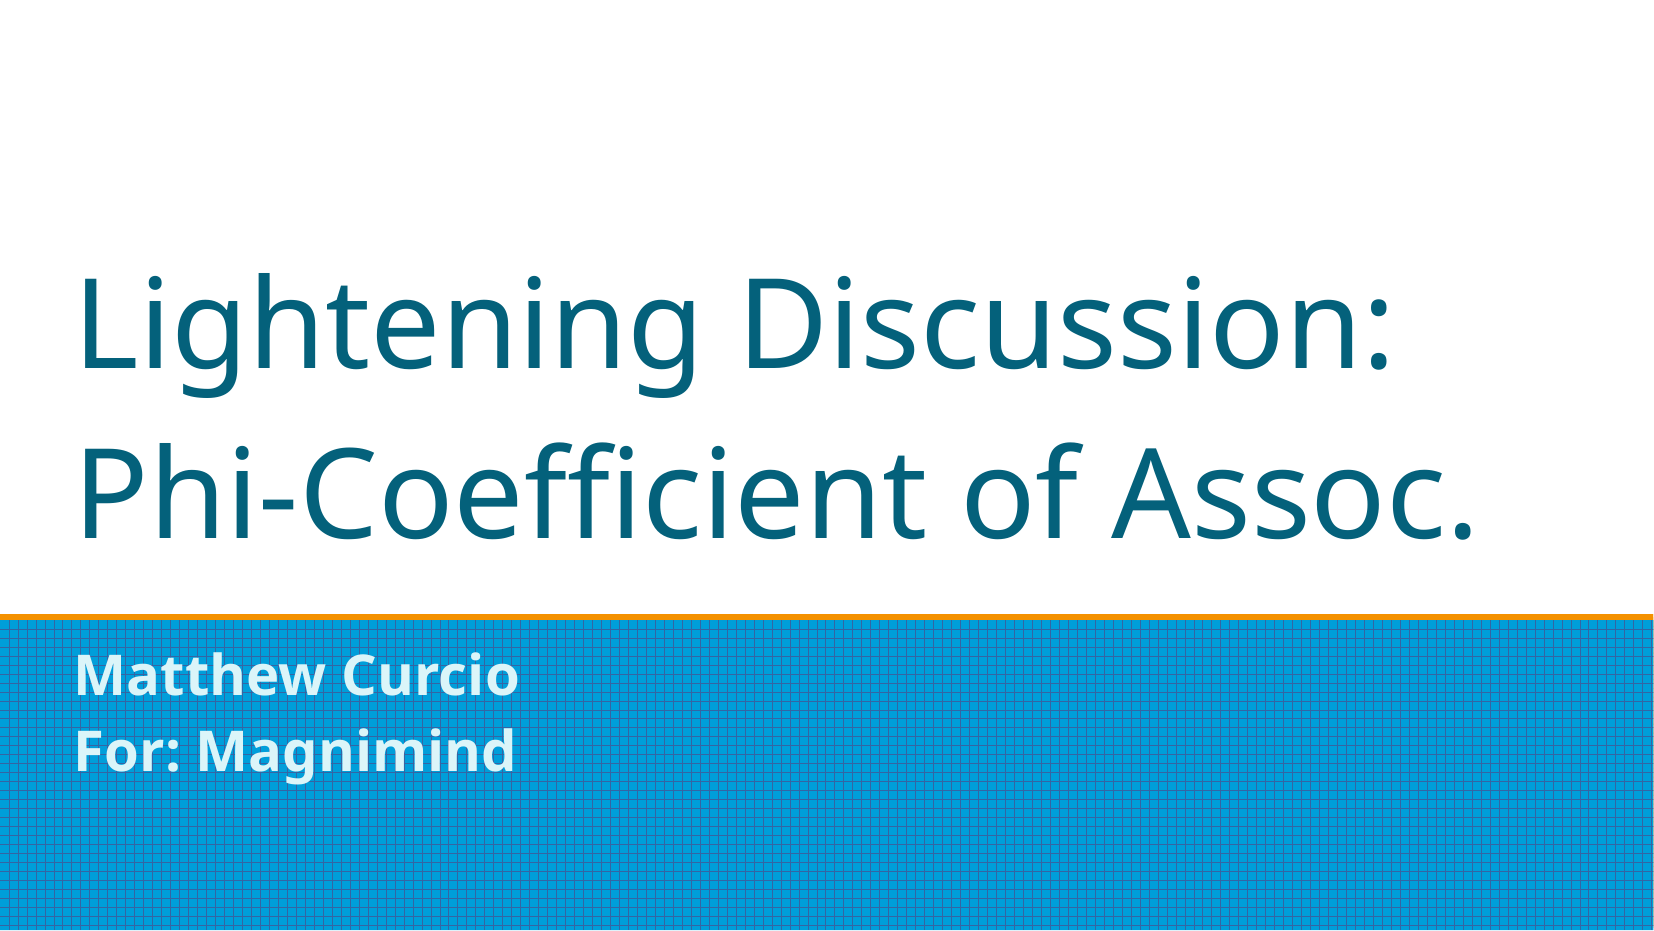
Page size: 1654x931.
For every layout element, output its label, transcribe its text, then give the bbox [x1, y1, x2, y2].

subtitle Matthew Curcio For: Magnimind [73, 634, 1551, 827]
title Lightening Discussion: Phi-Coefficient of Assoc. [73, 44, 1551, 576]
